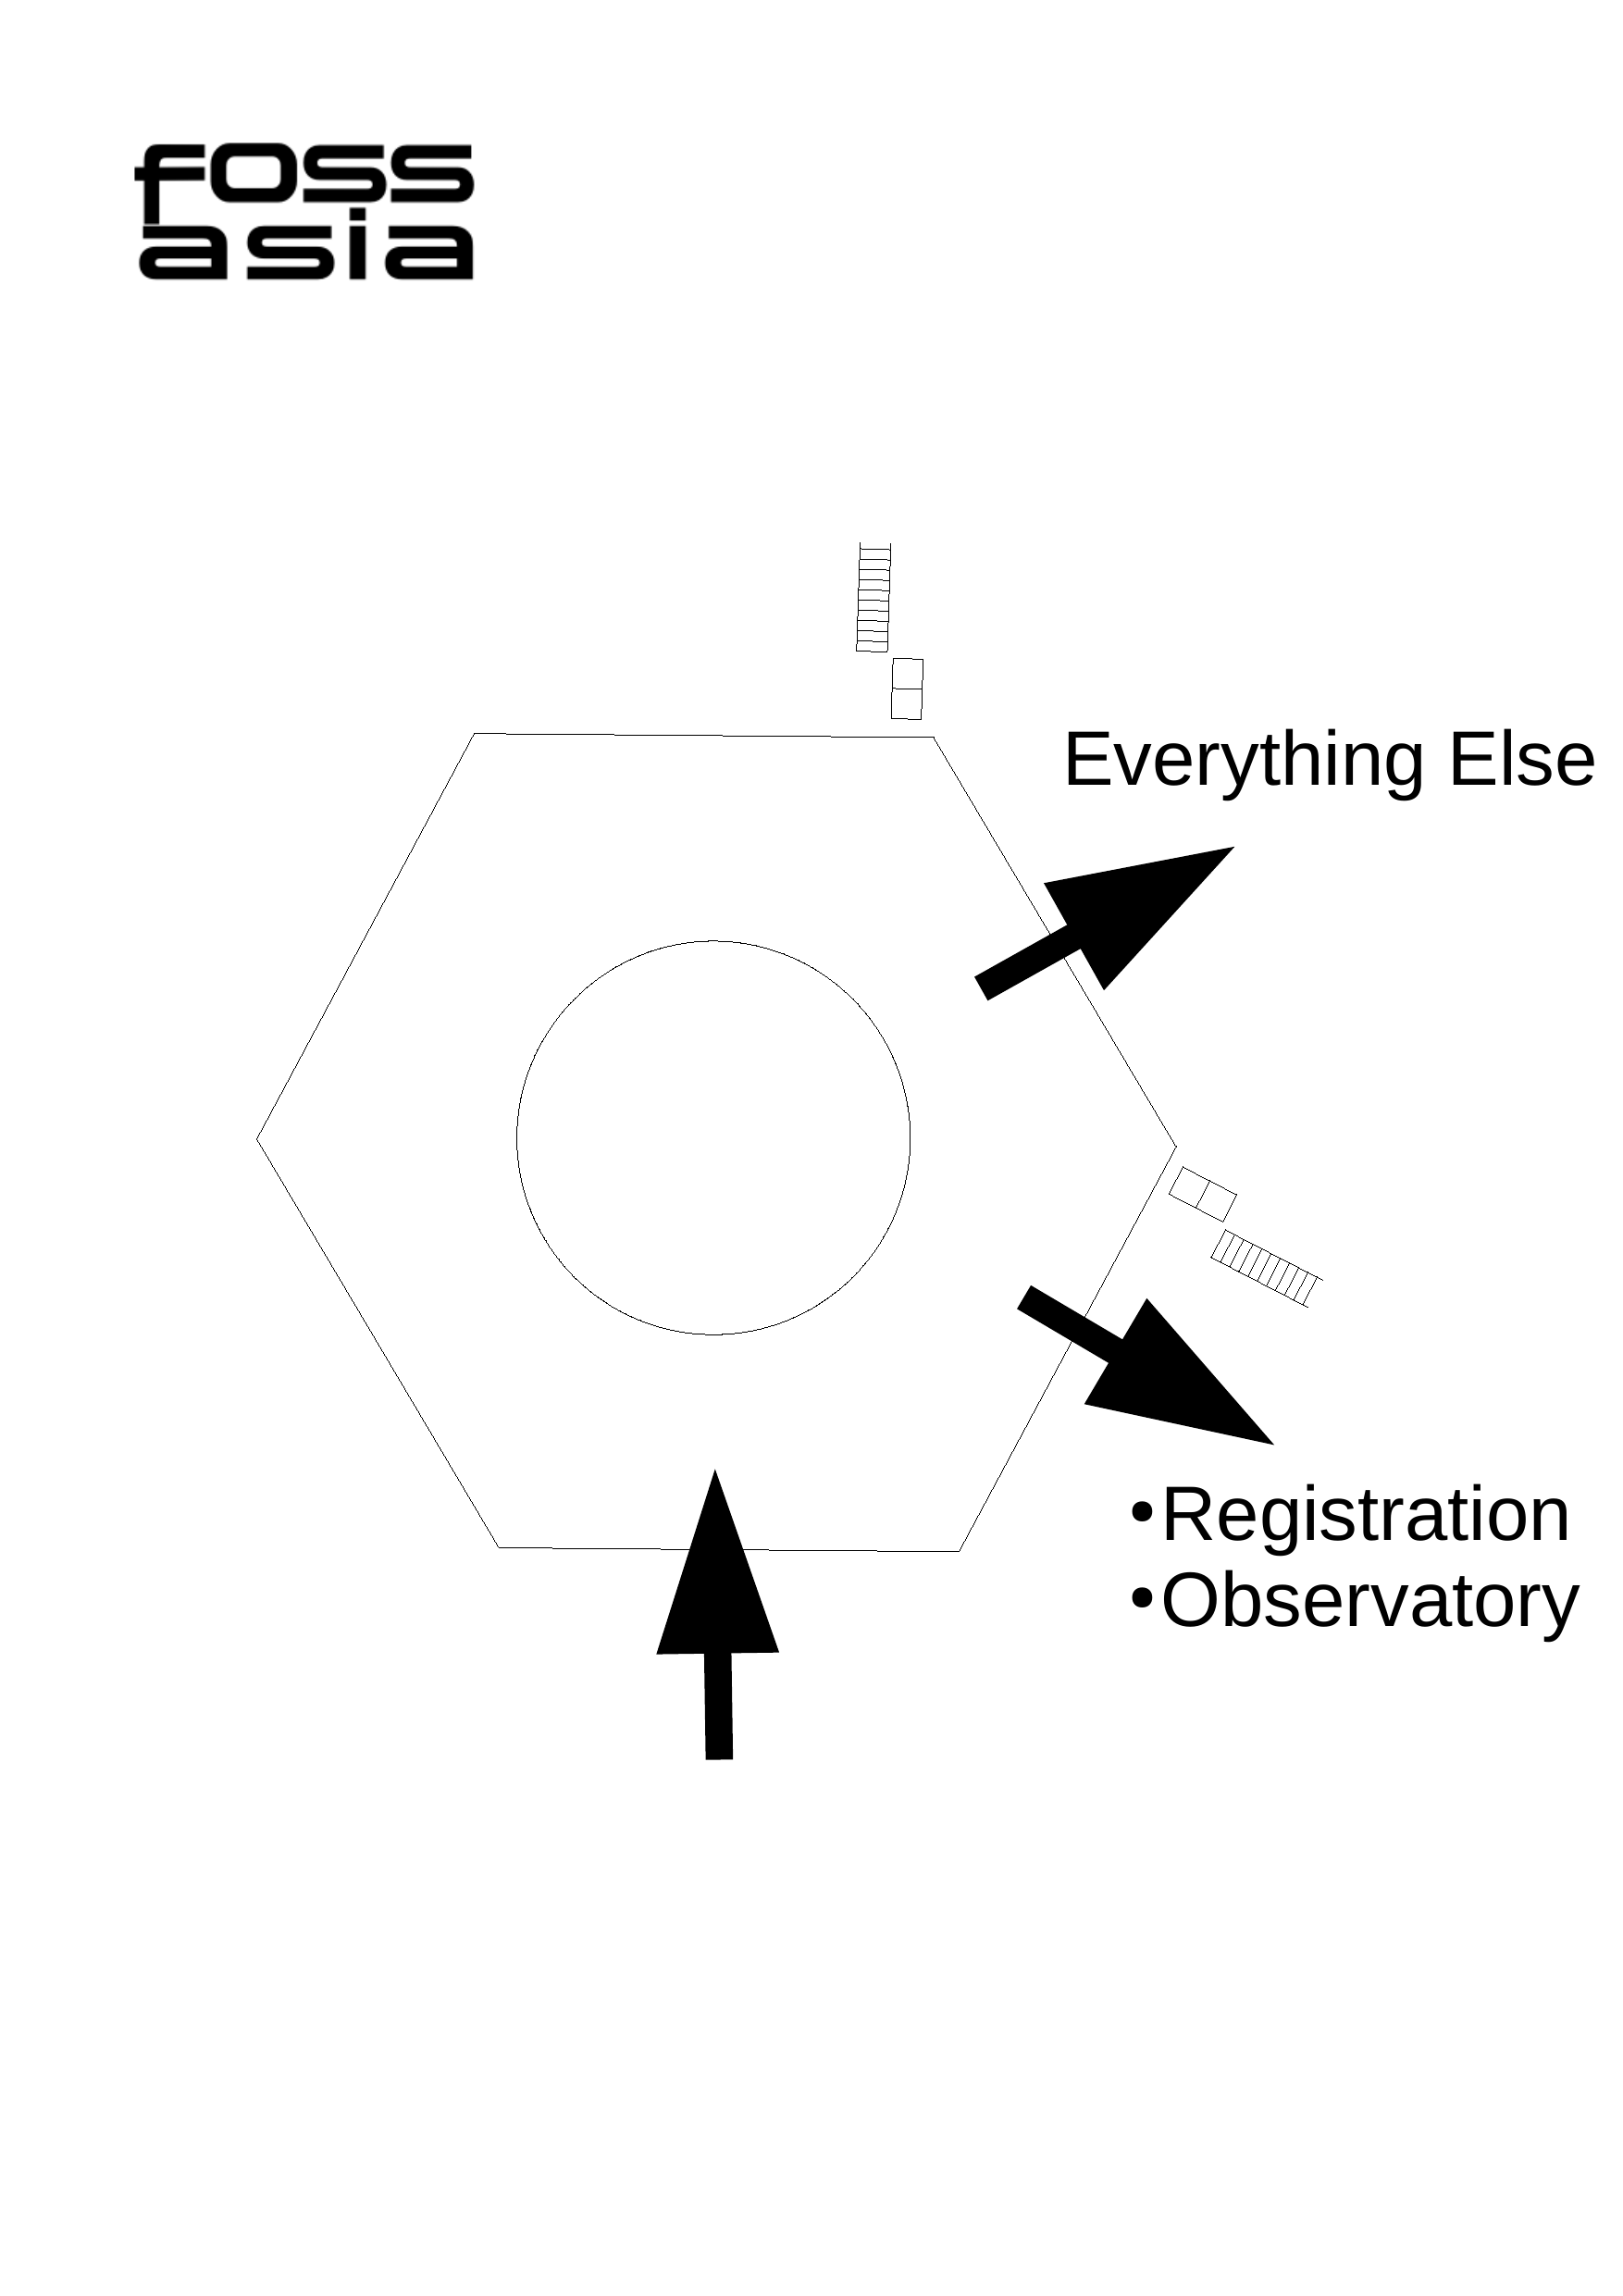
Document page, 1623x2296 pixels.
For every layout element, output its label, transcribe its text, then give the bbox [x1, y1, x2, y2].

picture [130, 139, 480, 285]
text_box Registration Observatory [1114, 1464, 1595, 1651]
text_box Everything Else [1016, 708, 1613, 810]
text_box [256, 733, 1177, 1552]
